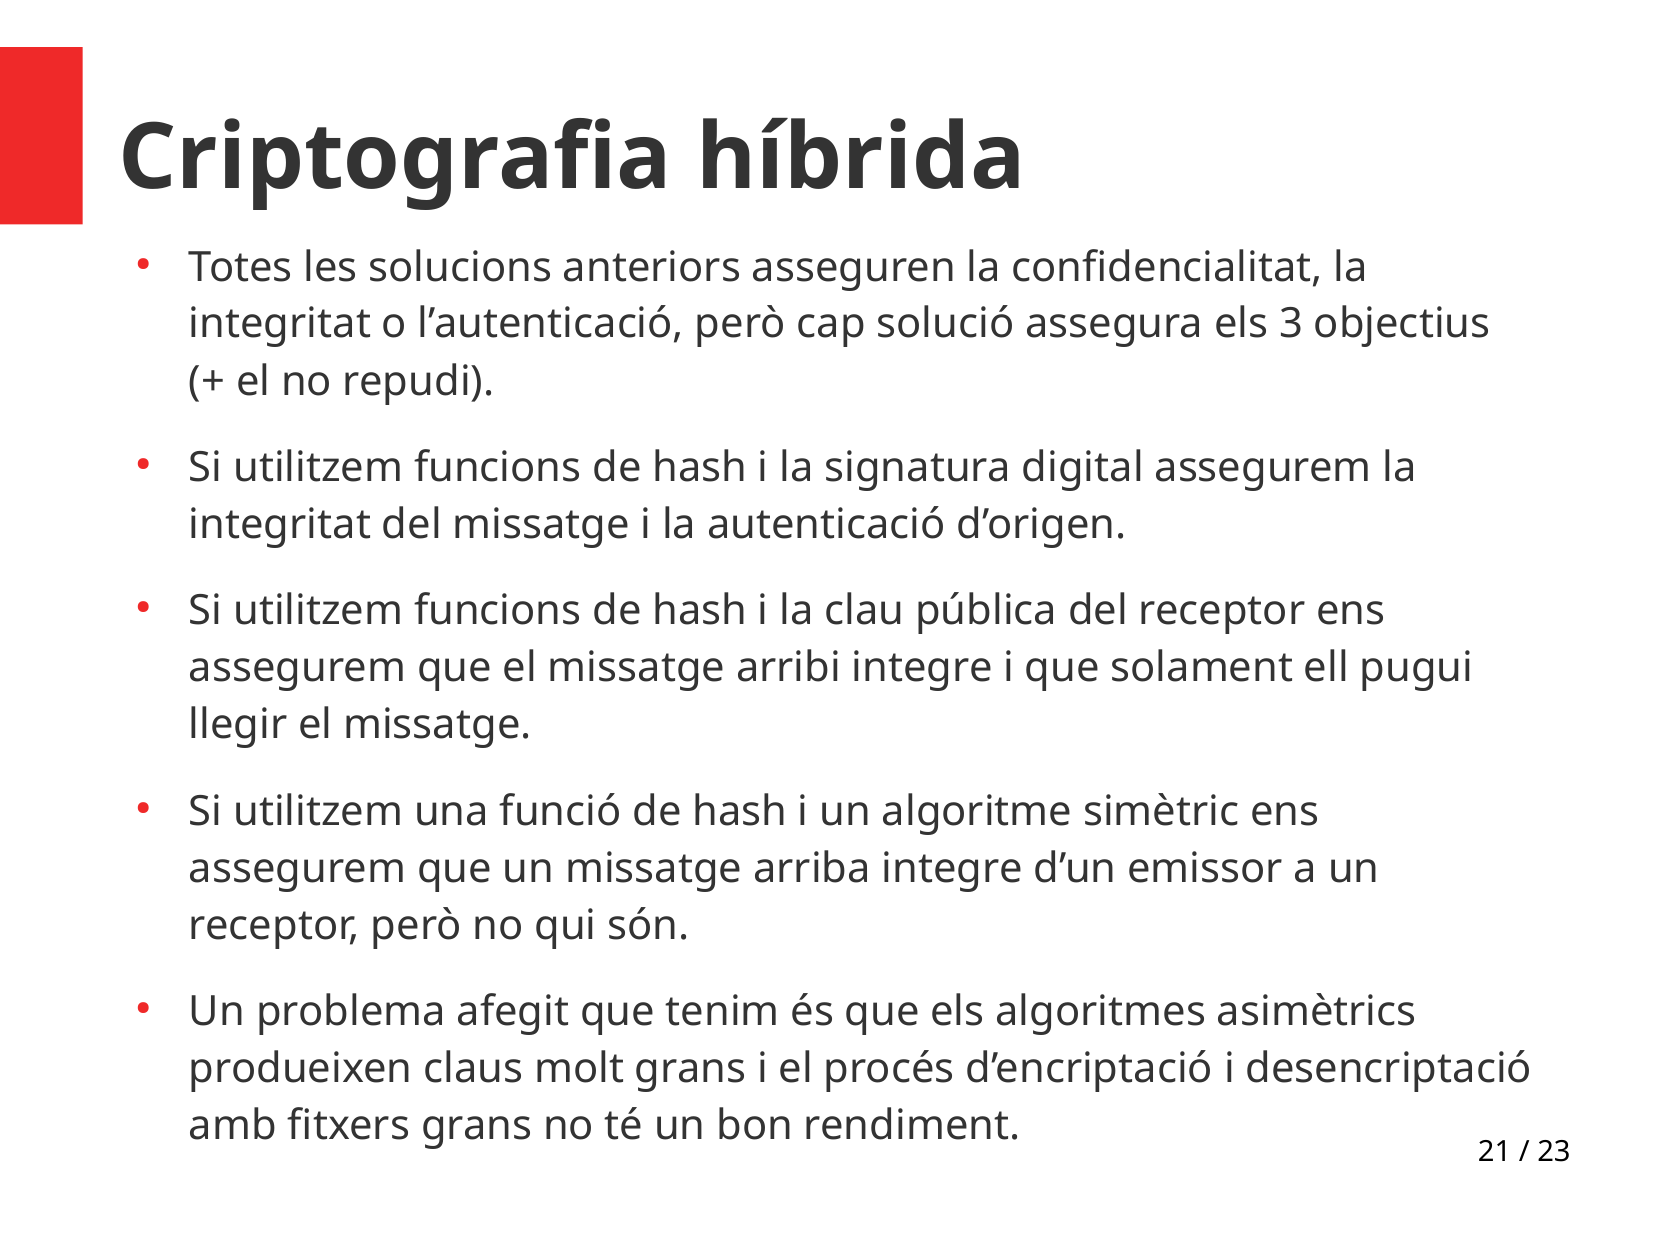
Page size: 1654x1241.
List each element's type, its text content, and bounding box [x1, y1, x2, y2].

title Criptografia híbrida [118, 49, 1571, 257]
list Totes les solucions anteriors asseguren la confidencialitat, la integritat o l’autenticació, però cap solució assegura els 3 objectius (+ el no repudi). Si utilitzem funcions de hash i la signatura digital assegurem la integritat del missatge i la autenticació d’origen. Si utilitzem funcions de hash i la clau pública del receptor ens assegurem que el missatge arribi integre i que solament ell pugui llegir el missatge. Si utilitzem una funció de hash i un algoritme simètric ens assegurem que un missatge arriba integre d’un emissor a un receptor, però no qui són. Un problema afegit que tenim és que els algoritmes asimètrics produeixen claus molt grans i el procés d’encriptació i desencriptació amb fitxers grans no té un bon rendiment. [118, 236, 1536, 1074]
